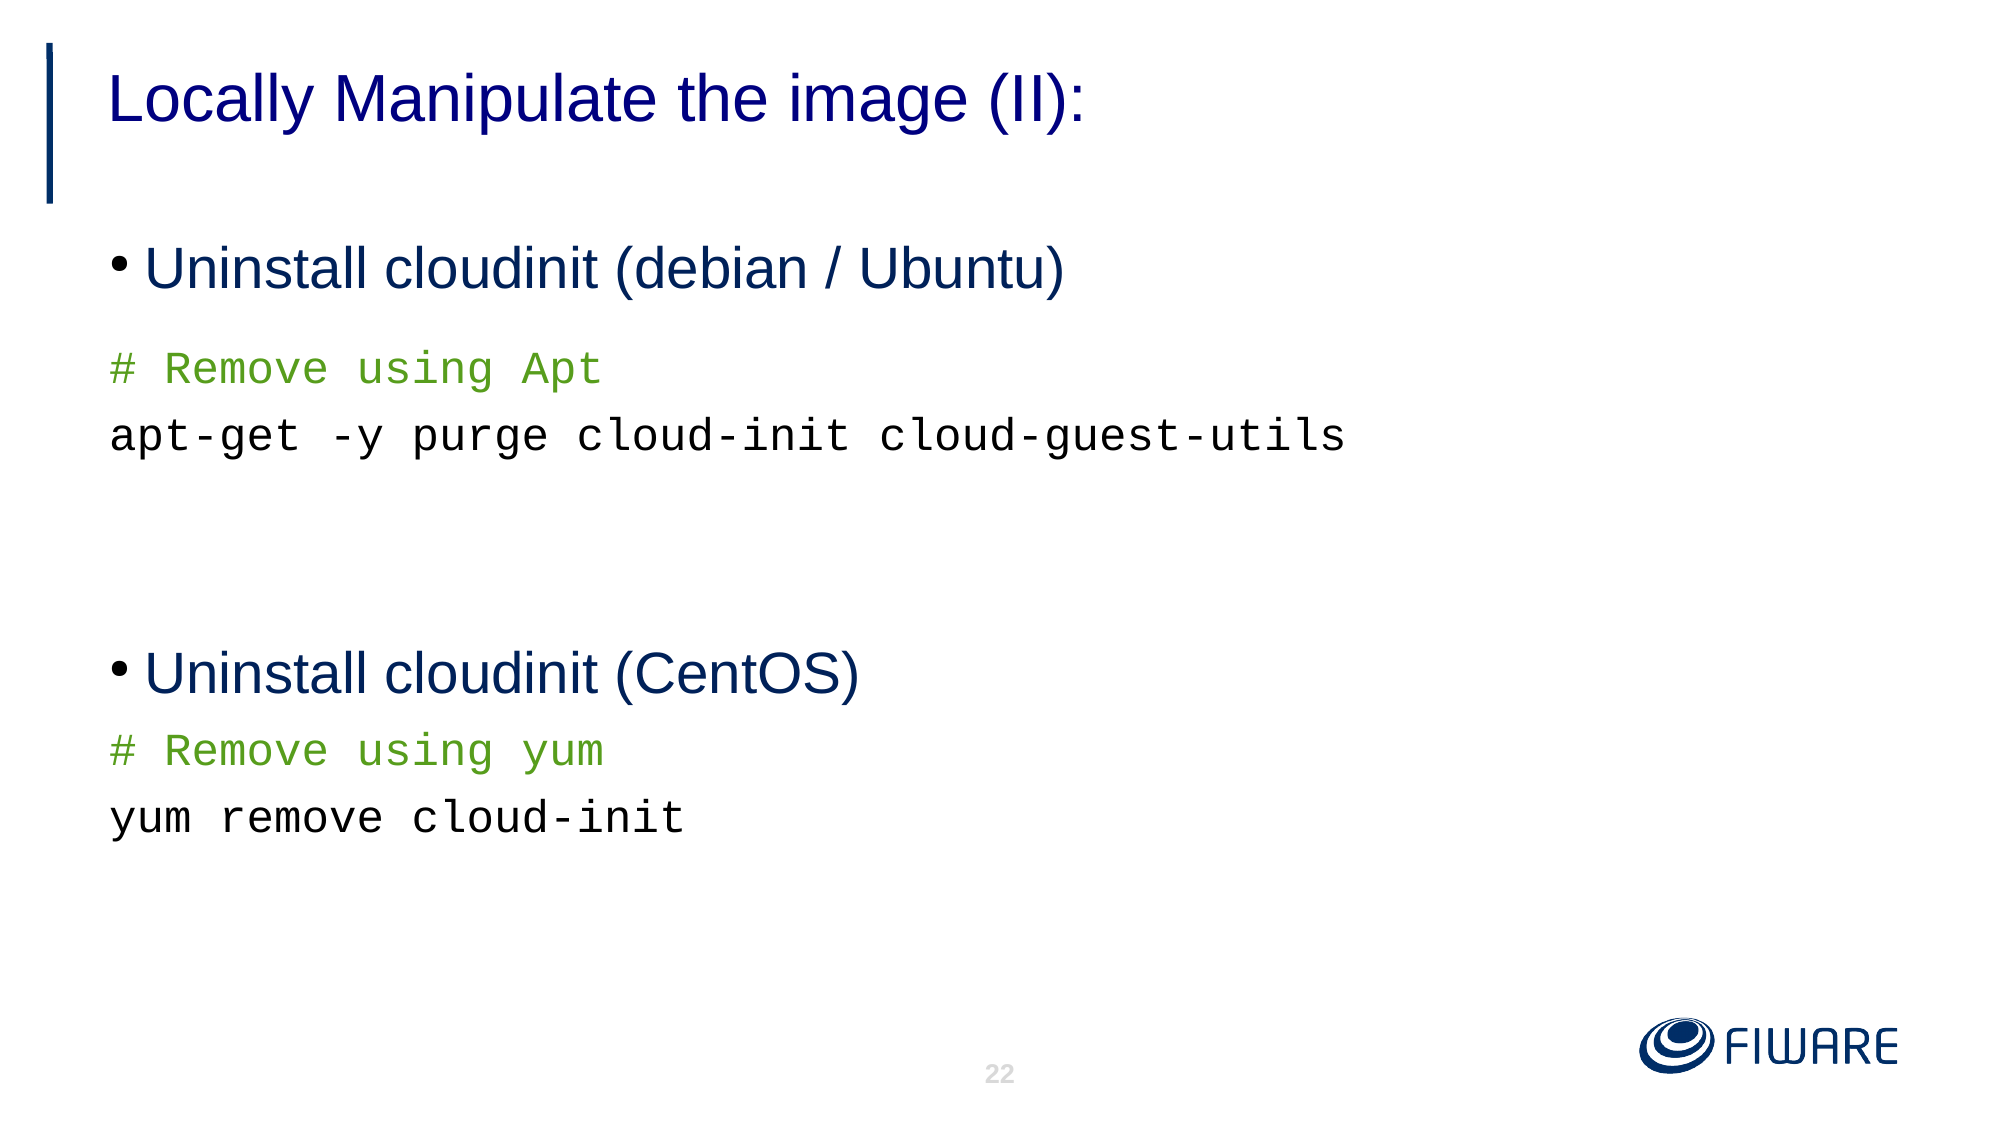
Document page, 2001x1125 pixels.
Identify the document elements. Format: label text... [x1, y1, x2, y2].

text_box # Remove using Apt apt-get -y purge cloud-init cloud-guest-utils [94, 330, 1920, 535]
picture [1635, 1012, 1905, 1077]
text_box # Remove using yum yum remove cloud-init [94, 712, 1920, 916]
title Locally Manipulate the image (II): [92, 47, 1704, 142]
text_box Uninstall cloudinit (debian / Ubuntu) [94, 212, 1920, 308]
text_box Uninstall cloudinit (CentOS) [94, 617, 1920, 712]
slide_number <number> [887, 1042, 1113, 1103]
